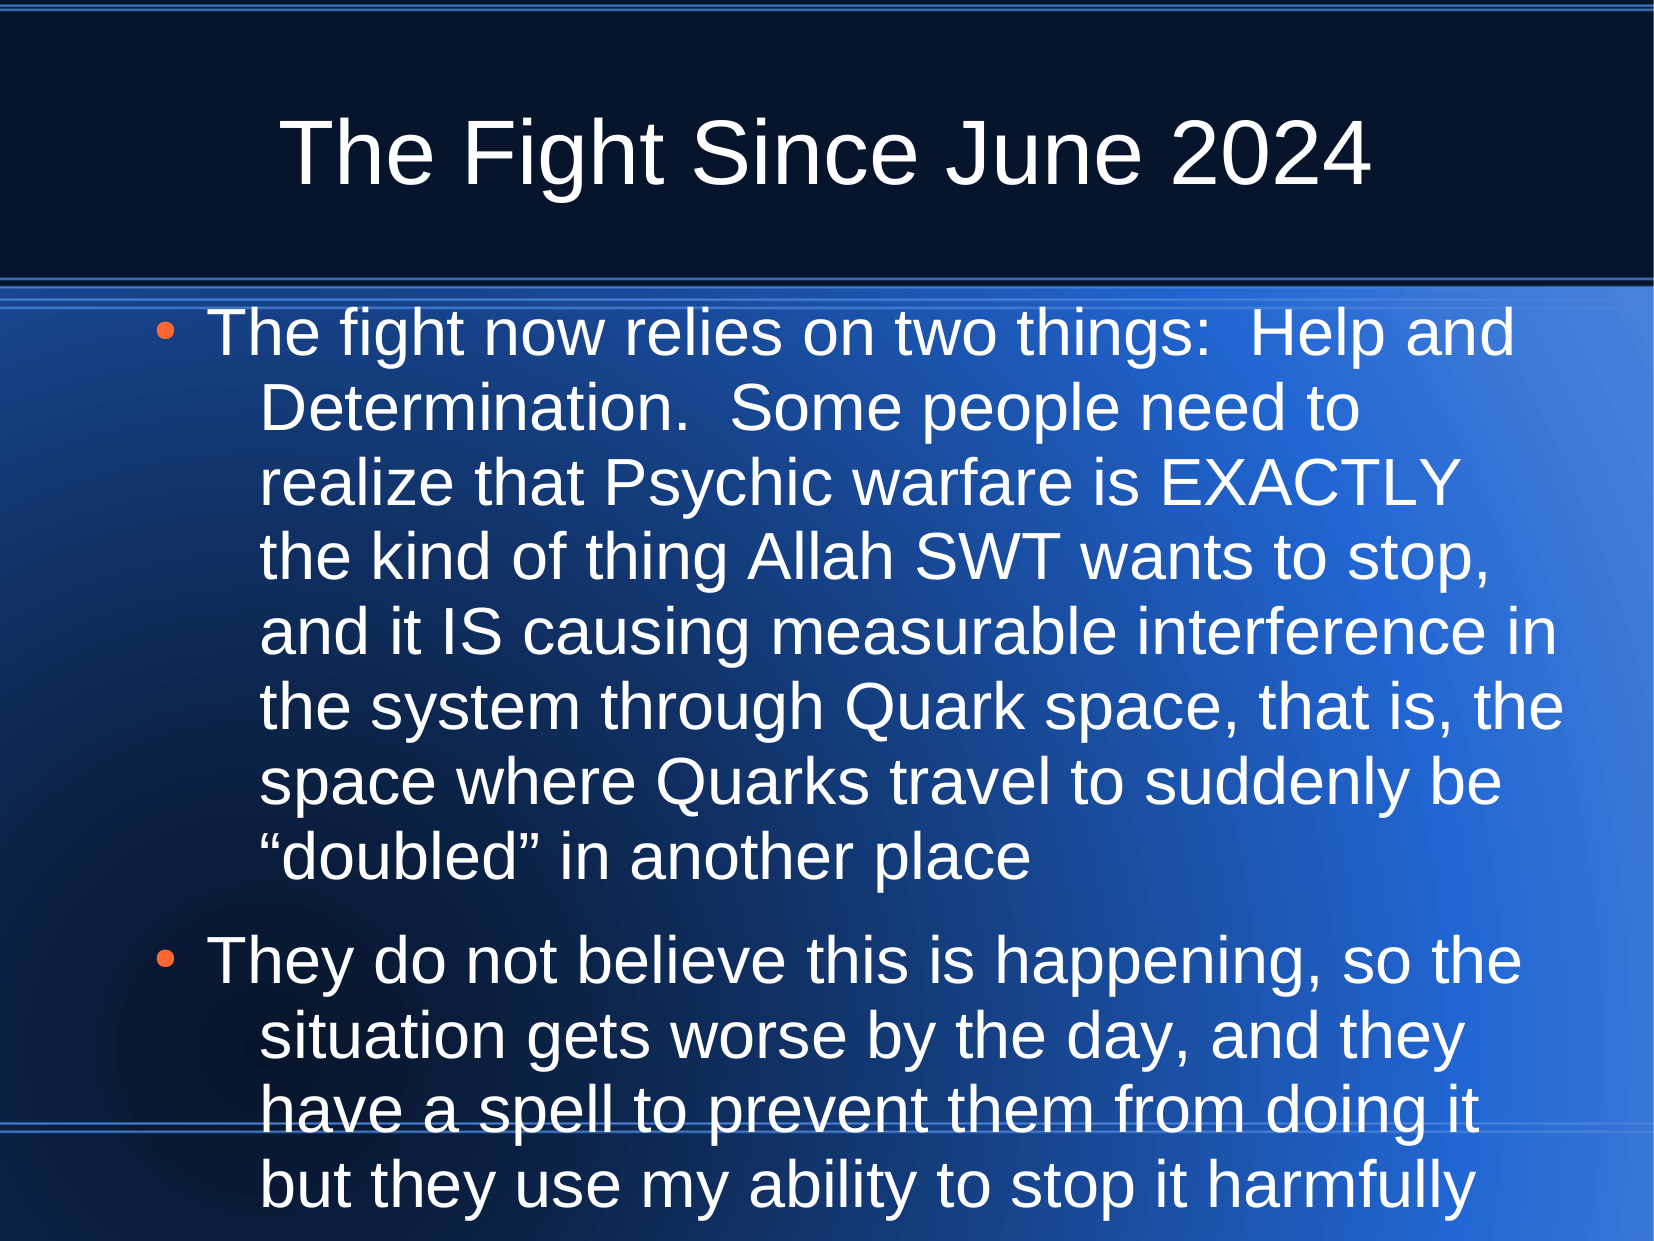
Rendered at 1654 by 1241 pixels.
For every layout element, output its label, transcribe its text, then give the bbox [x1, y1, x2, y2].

picture [0, 0, 1654, 1241]
title The Fight Since June 2024 [82, 49, 1571, 257]
list The fight now relies on two things: Help and Determination. Some people need to realize that Psychic warfare is EXACTLY the kind of thing Allah SWT wants to stop, and it IS causing measurable interference in the system through Quark space, that is, the space where Quarks travel to suddenly be “doubled” in another place They do not believe this is happening, so the situation gets worse by the day, and they have a spell to prevent them from doing it but they use my ability to stop it harmfully [118, 295, 1571, 1222]
